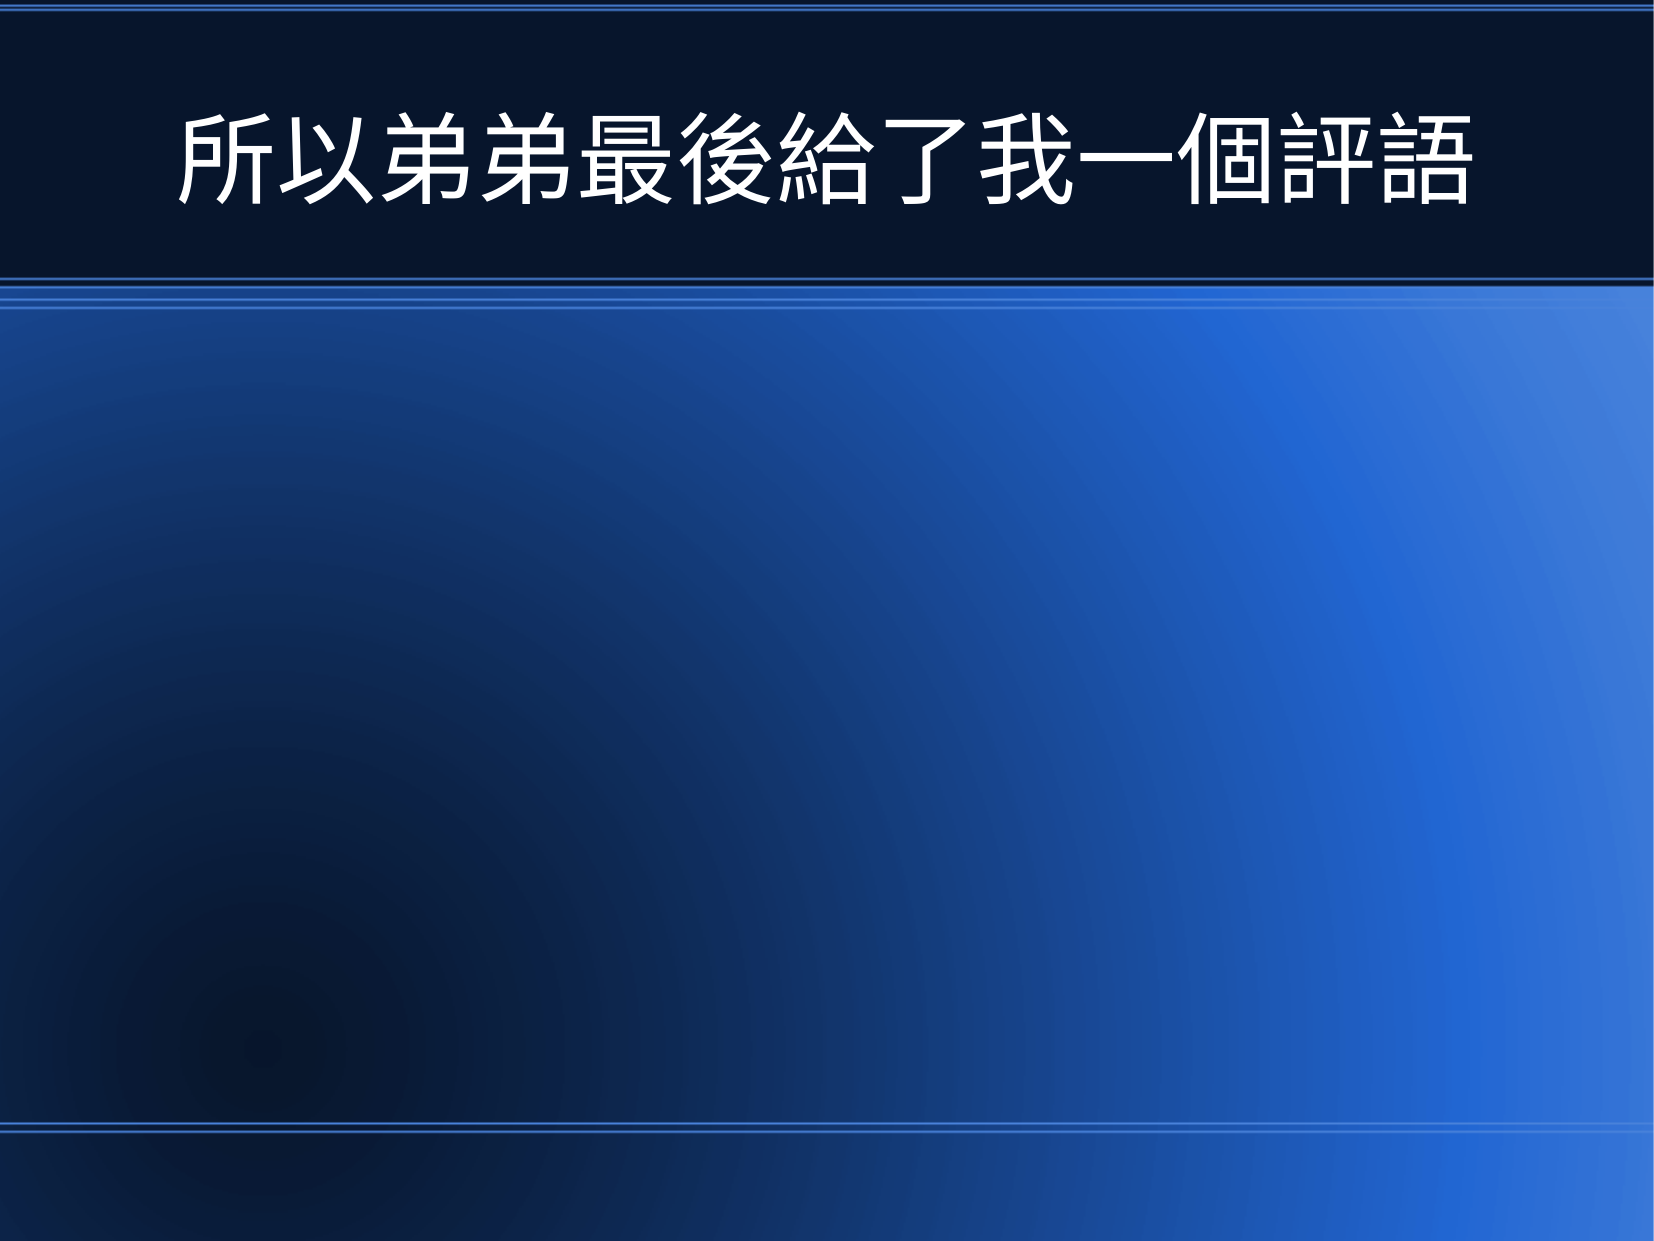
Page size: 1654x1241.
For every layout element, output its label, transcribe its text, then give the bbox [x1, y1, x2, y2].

title 所以弟弟最後給了我一個評語 [82, 49, 1571, 257]
picture [0, 0, 1654, 1241]
